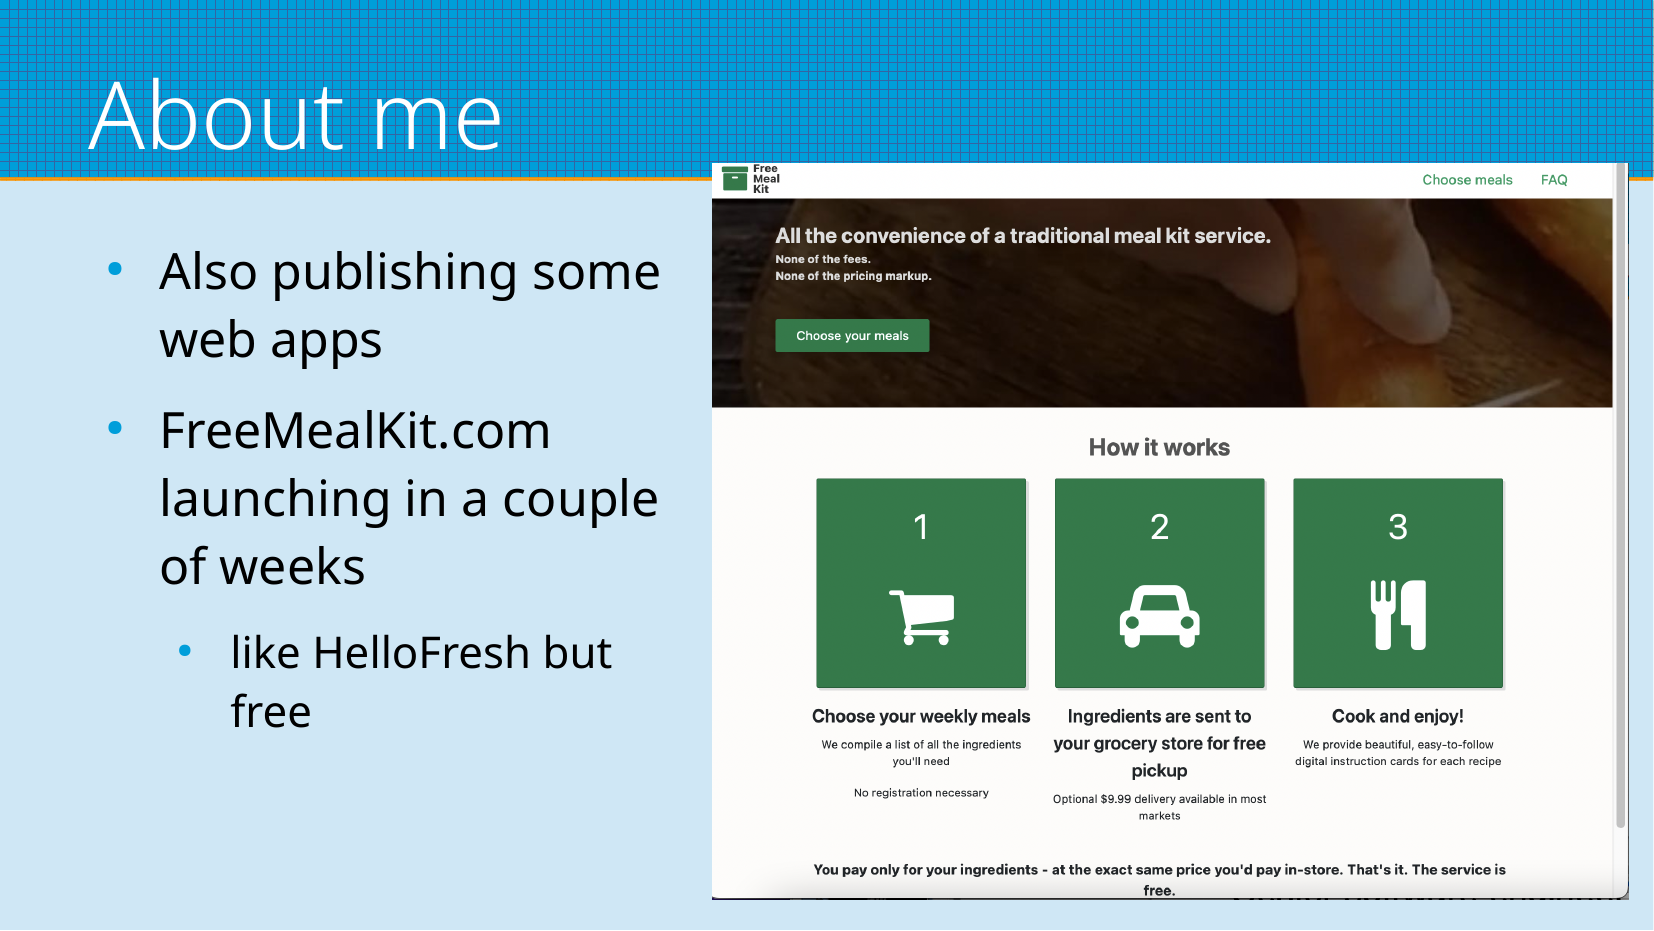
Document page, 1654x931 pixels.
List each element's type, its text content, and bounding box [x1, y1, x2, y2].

picture [712, 164, 1629, 901]
title About me [88, 14, 1565, 178]
list Also publishing some web apps FreeMealKit.com launching in a couple of weeks like HelloFresh but free [88, 236, 676, 813]
